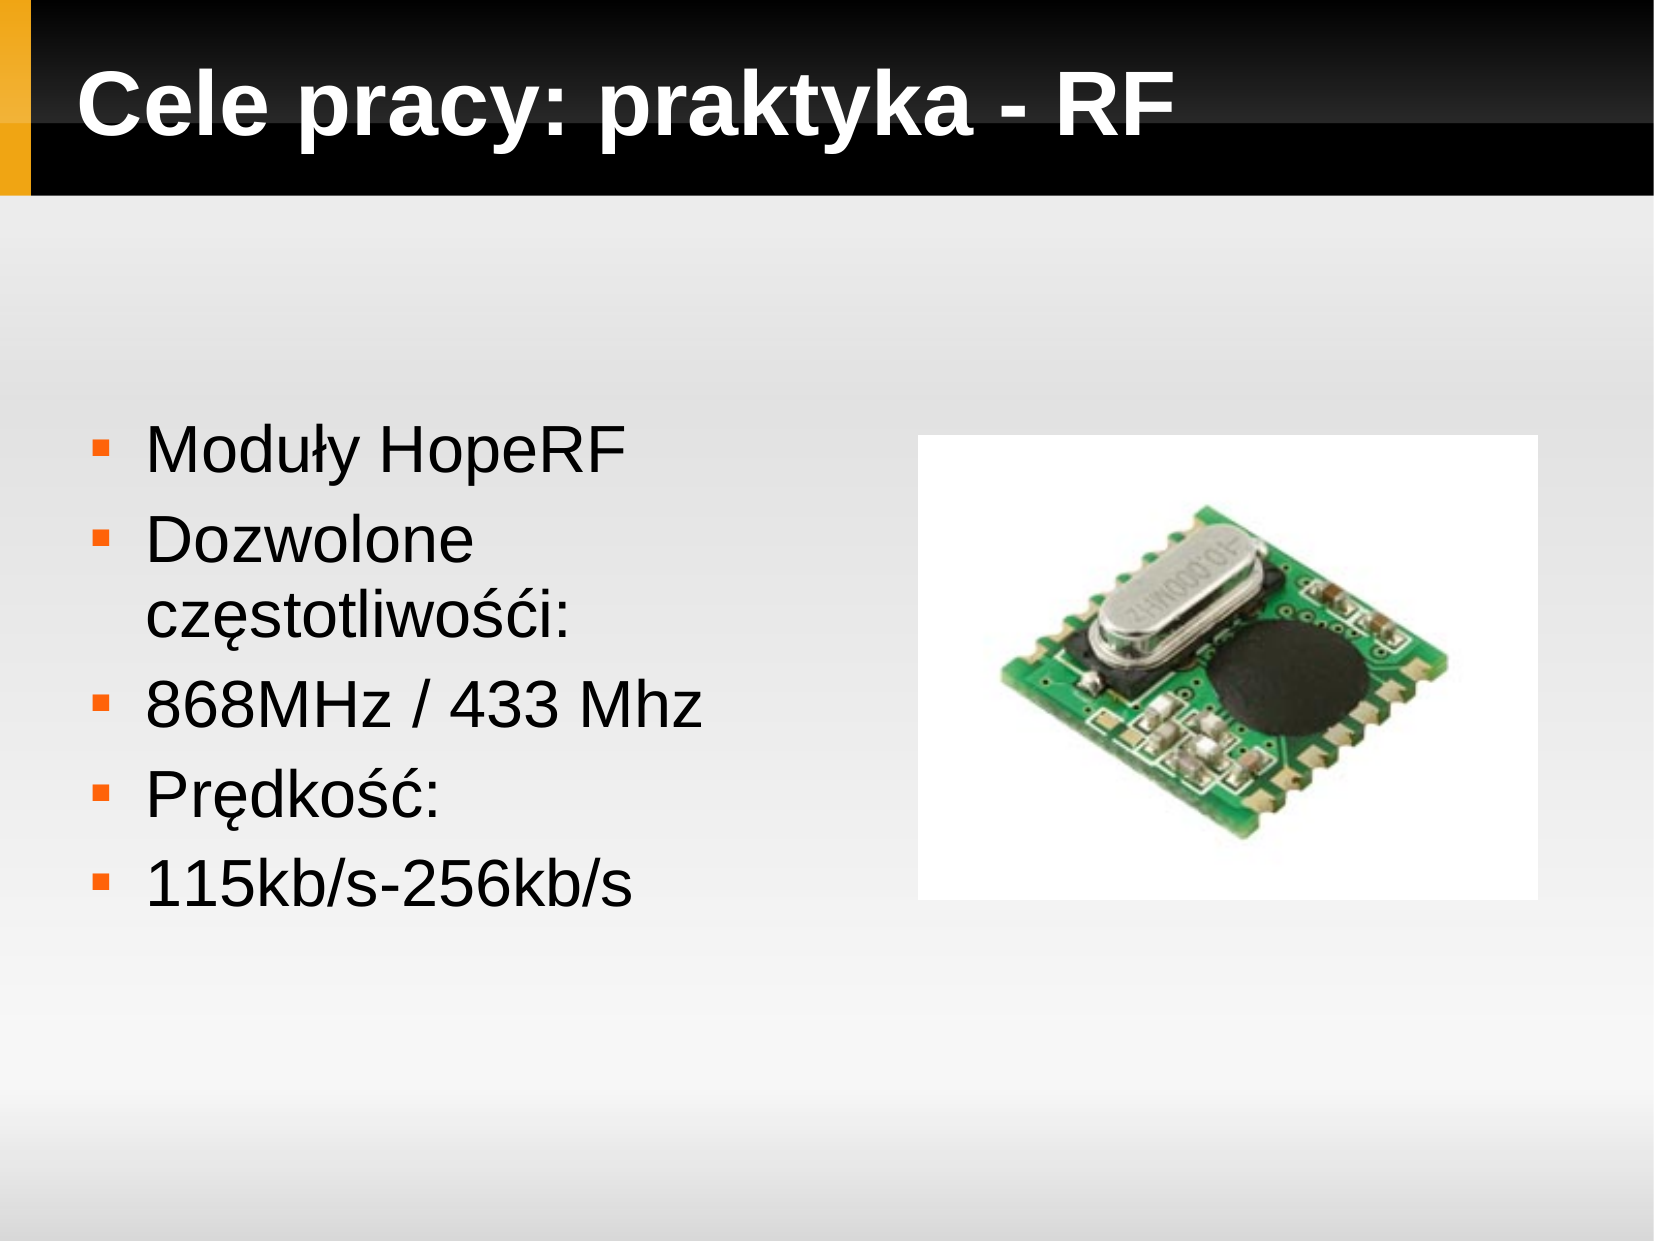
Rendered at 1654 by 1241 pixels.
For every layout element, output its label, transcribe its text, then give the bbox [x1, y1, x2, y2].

list Moduły HopeRF Dozwolone częstotliwośći: 868MHz / 433 Mhz Prędkość: 115kb/s-256kb/s [75, 412, 802, 971]
picture [0, 0, 1654, 1241]
title Cele pracy: praktyka - RF [76, 7, 1565, 200]
